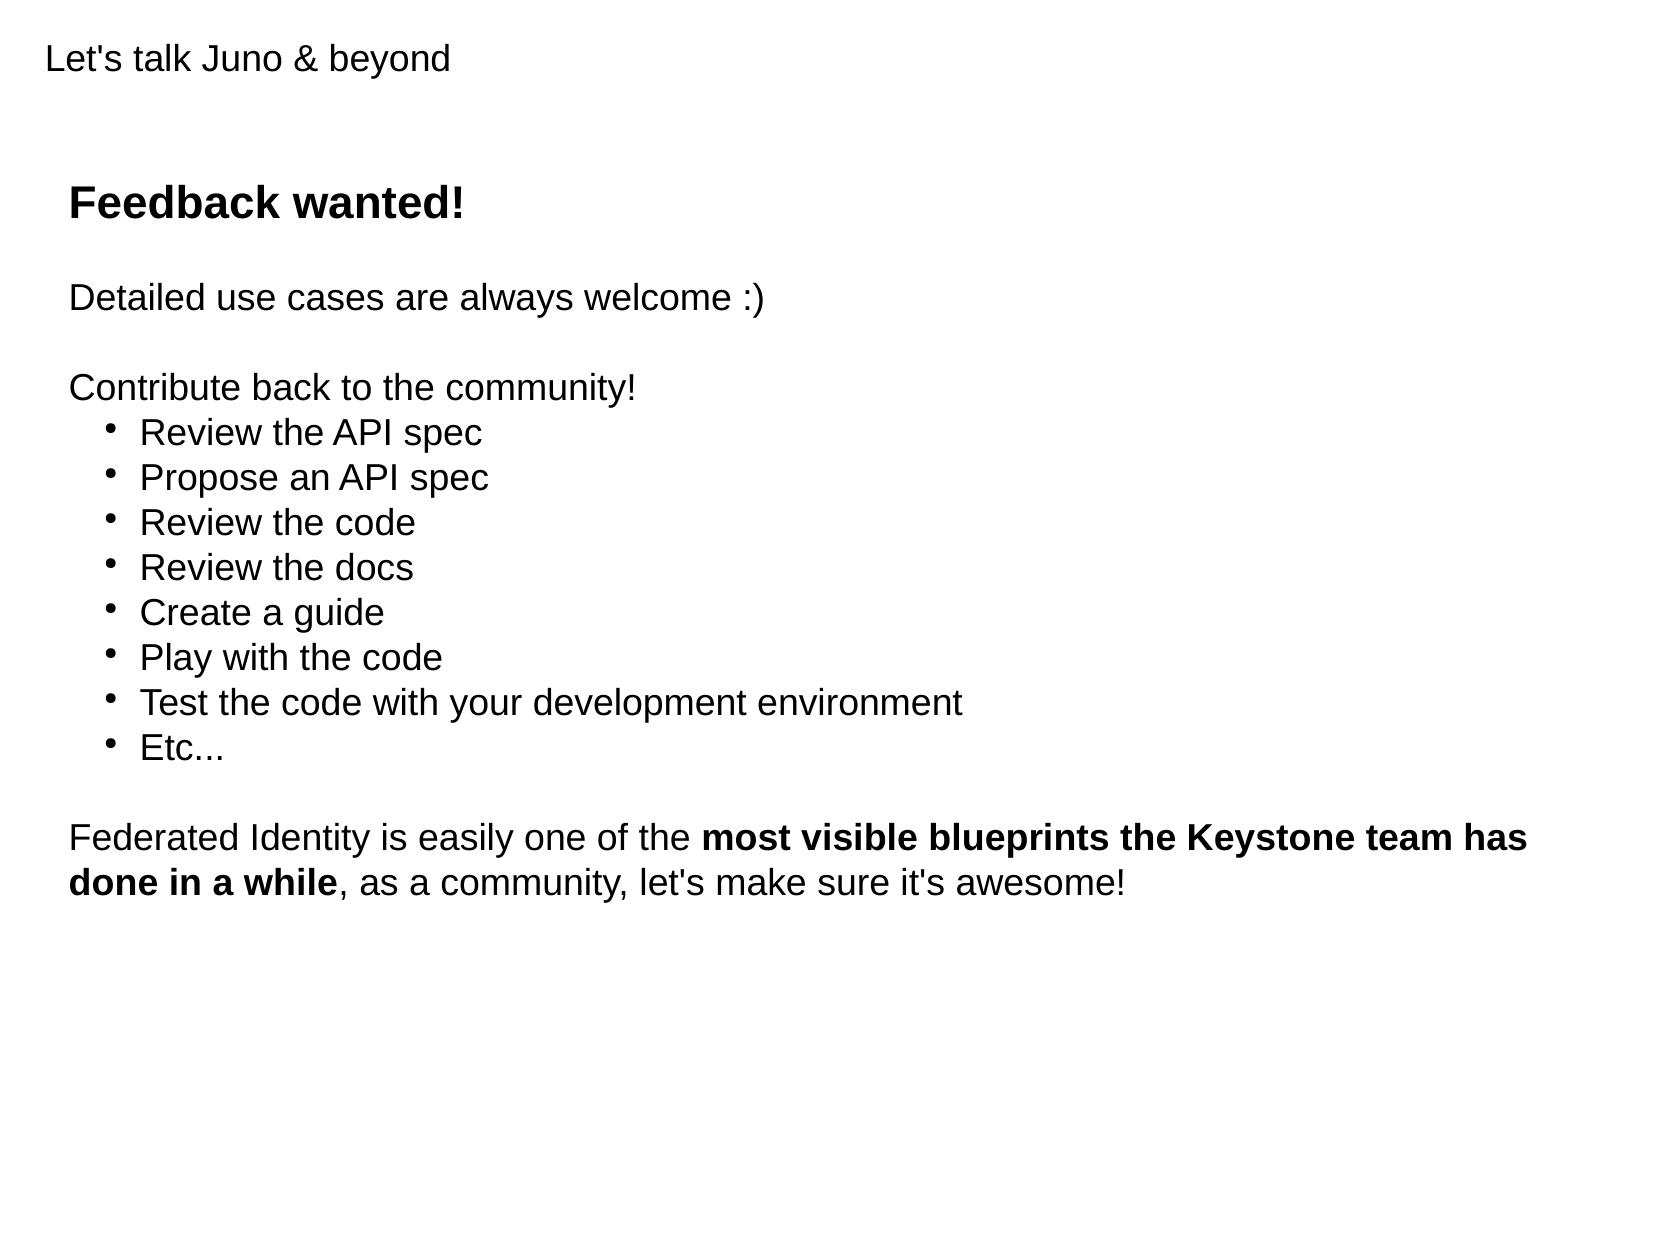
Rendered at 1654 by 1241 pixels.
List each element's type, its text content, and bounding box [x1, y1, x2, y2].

text_box Feedback wanted! Detailed use cases are always welcome :) Contribute back to the community! Review the API spec Propose an API spec Review the code Review the docs Create a guide Play with the code Test the code with your development environment Etc... Federated Identity is easily one of the most visible blueprints the Keystone team has done in a while, as a community, let's make sure it's awesome! [53, 165, 1576, 911]
text_box Let's talk Juno & beyond [30, 30, 736, 87]
